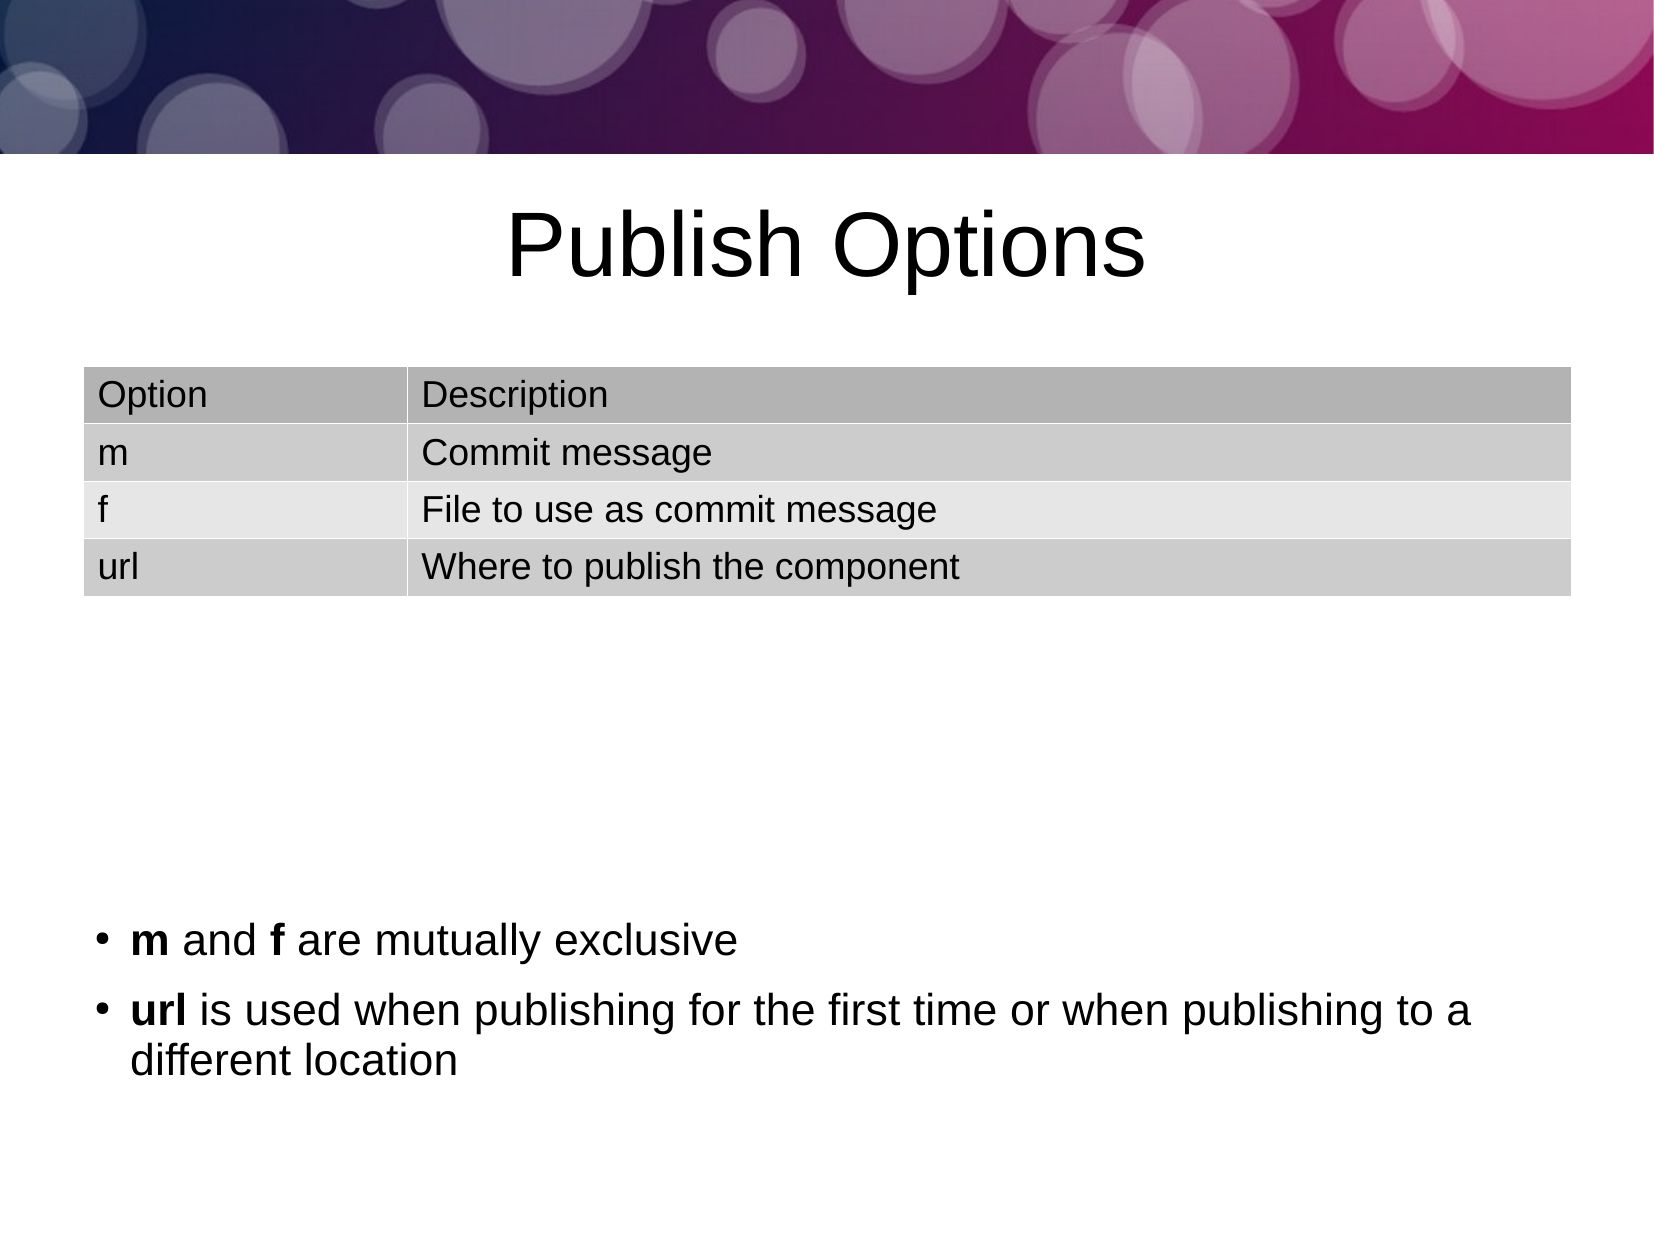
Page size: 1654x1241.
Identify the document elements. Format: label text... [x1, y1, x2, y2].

table_cell Where to publish the component [408, 539, 1571, 596]
table_header Description [408, 367, 1571, 423]
table_cell m [84, 424, 407, 481]
title Publish Options [82, 159, 1571, 331]
table_cell Commit message [408, 424, 1571, 481]
table_cell url [84, 539, 407, 596]
table_cell File to use as commit message [408, 482, 1571, 538]
table_cell f [84, 482, 407, 538]
list m and f are mutually exclusive url is used when publishing for the first time or when publishing to a different location [82, 915, 1571, 1087]
table_header Option [84, 367, 407, 423]
picture [0, 0, 1654, 154]
